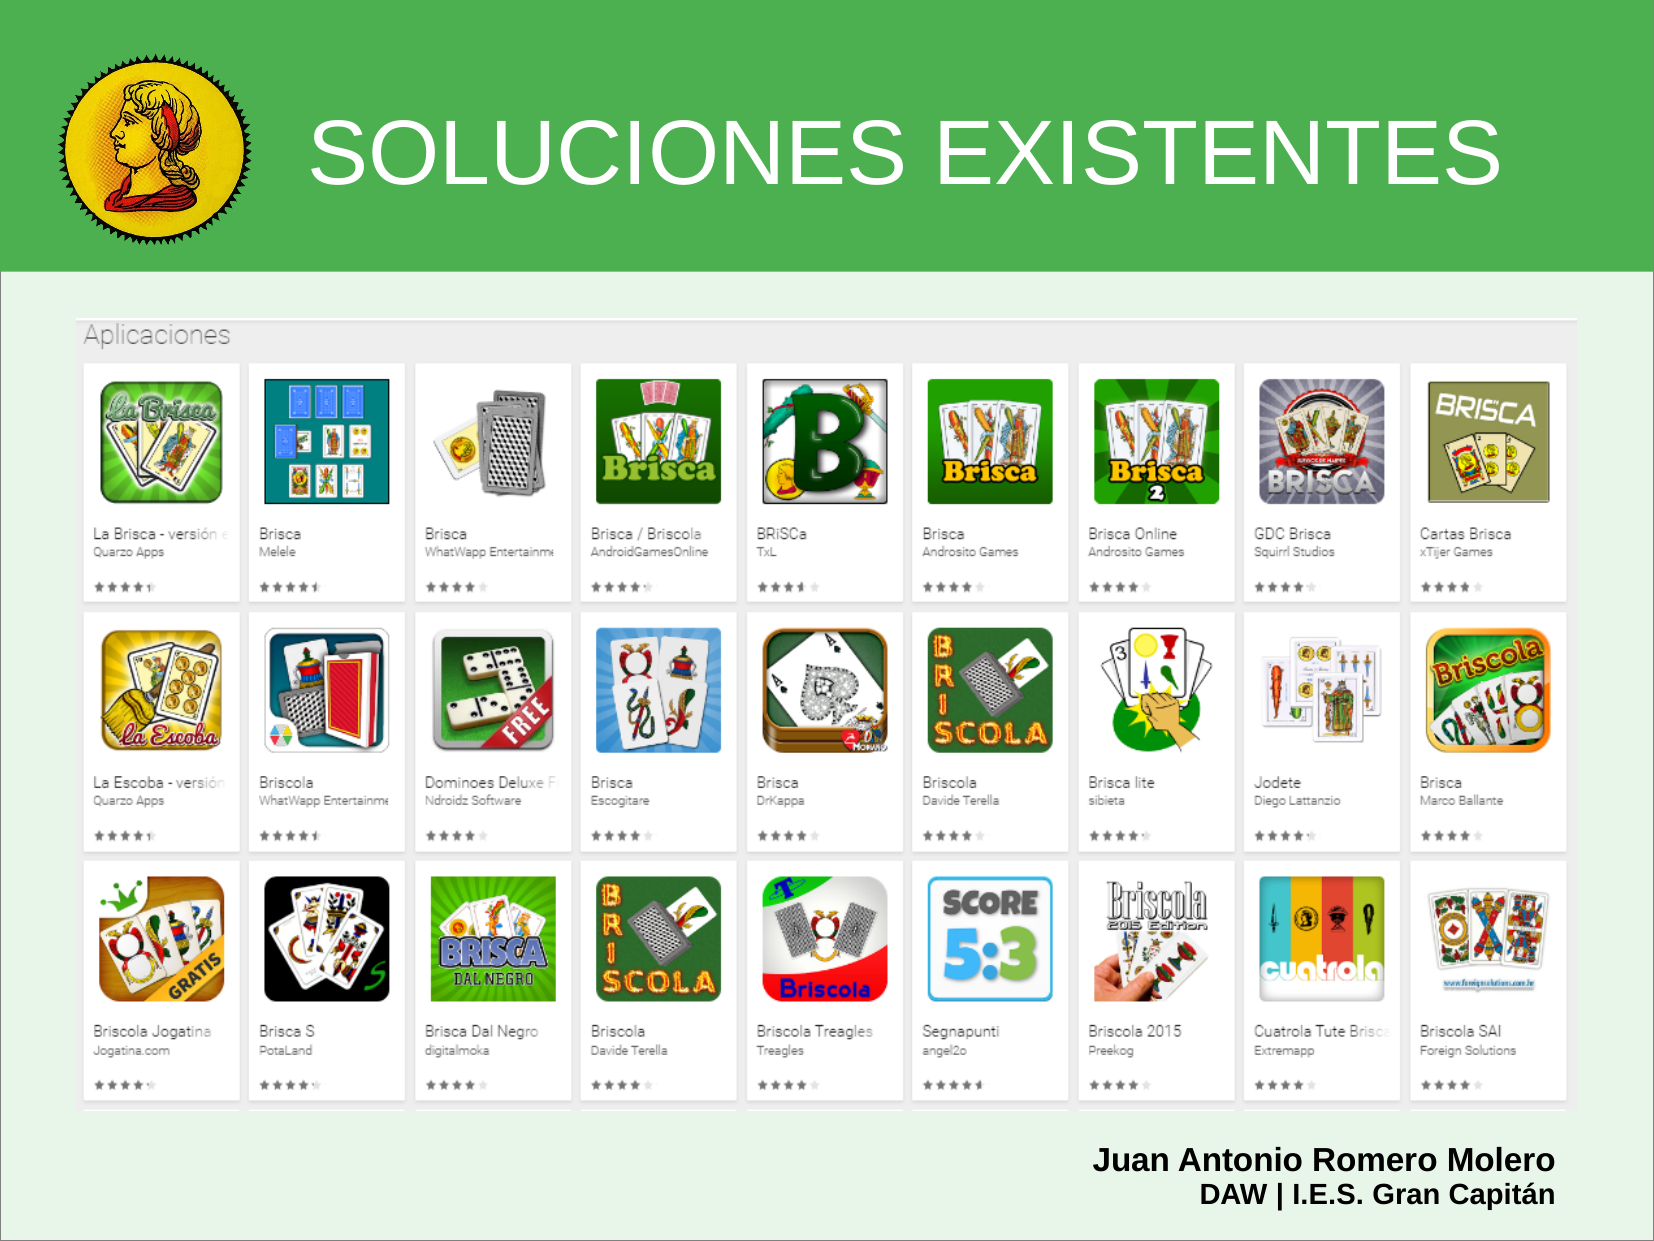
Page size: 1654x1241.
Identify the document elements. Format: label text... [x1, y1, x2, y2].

text_box Juan Antonio Romero Molero DAW | I.E.S. Gran Capitán [212, 1133, 1571, 1241]
picture [57, 53, 252, 245]
title SOLUCIONES EXISTENTES [307, 49, 1571, 257]
picture [76, 318, 1577, 1111]
